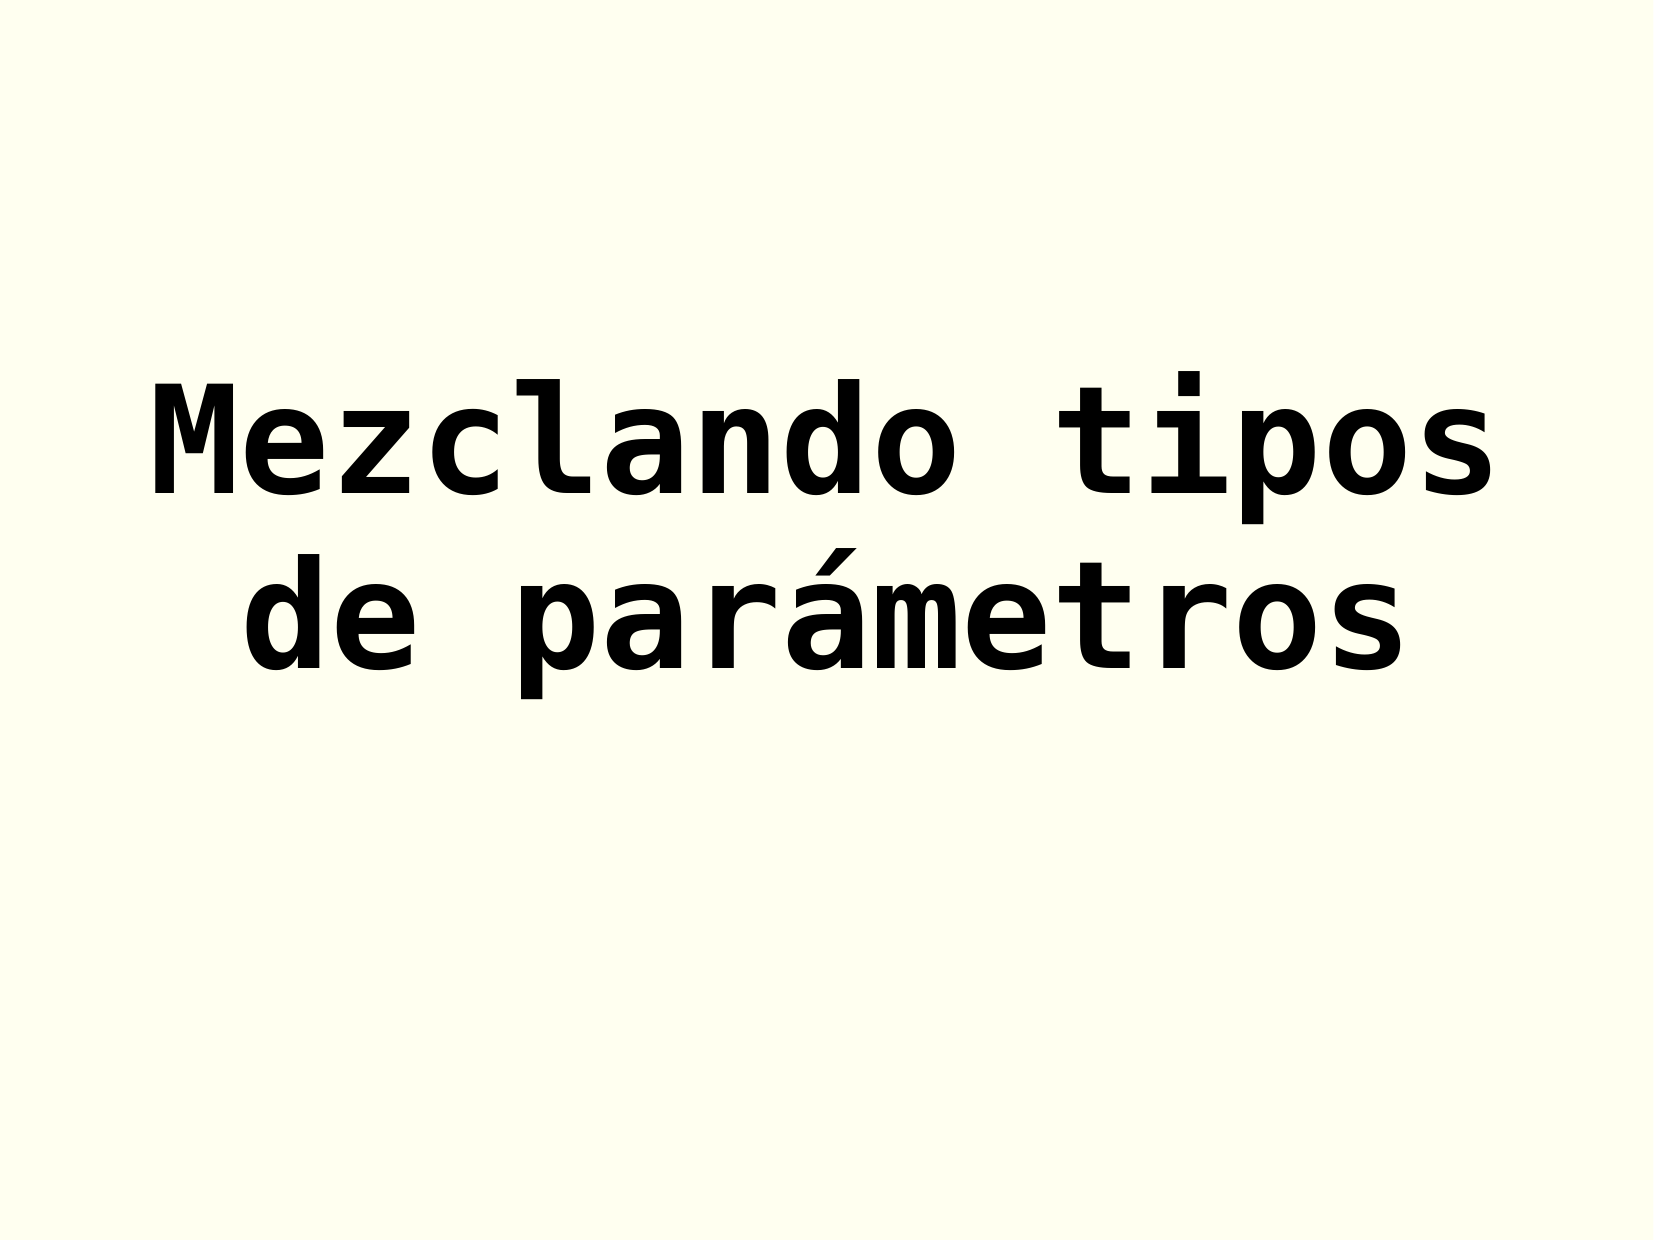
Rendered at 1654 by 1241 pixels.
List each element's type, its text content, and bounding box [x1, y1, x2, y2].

subtitle Mezclando tipos de parámetros [82, 49, 1571, 1010]
